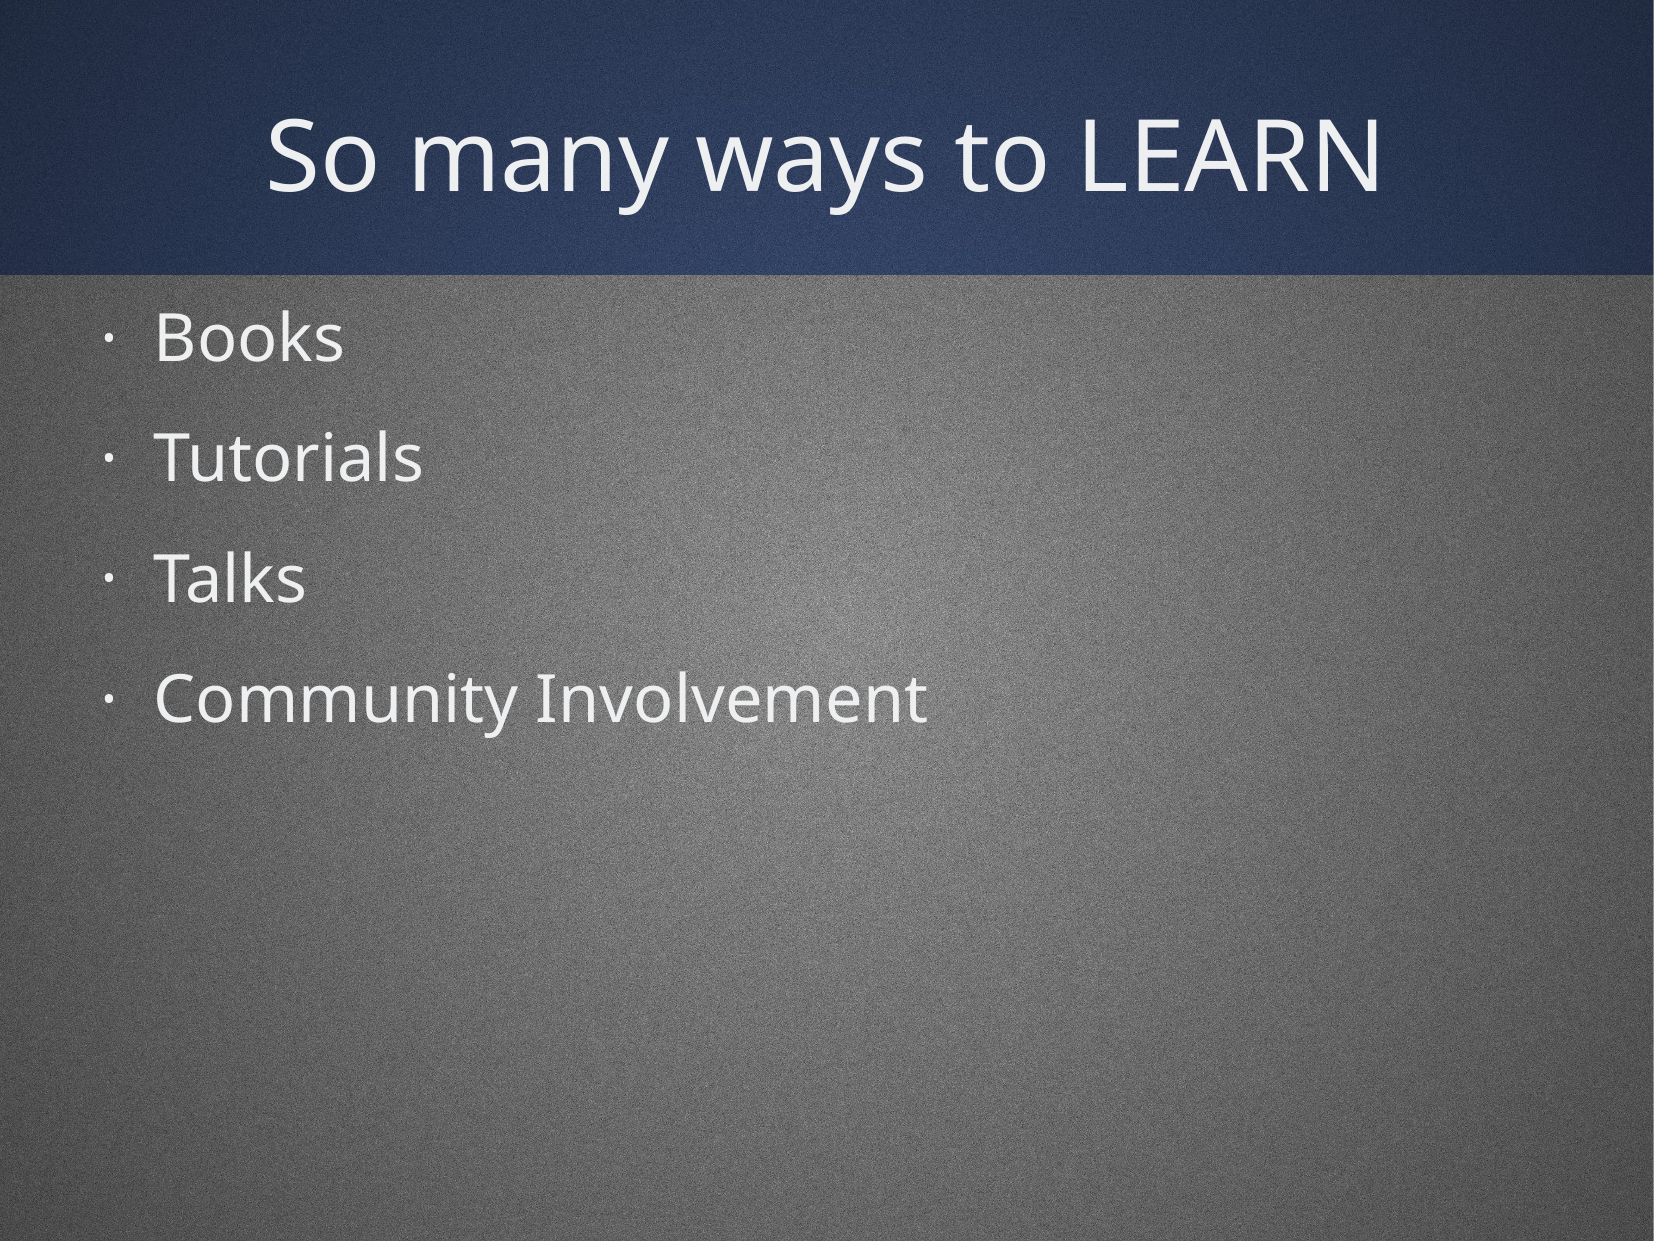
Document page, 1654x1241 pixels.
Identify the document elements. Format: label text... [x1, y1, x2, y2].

title So many ways to LEARN [82, 49, 1571, 257]
picture [0, 0, 1654, 1241]
list Books Tutorials Talks Community Involvement [82, 290, 1571, 1010]
